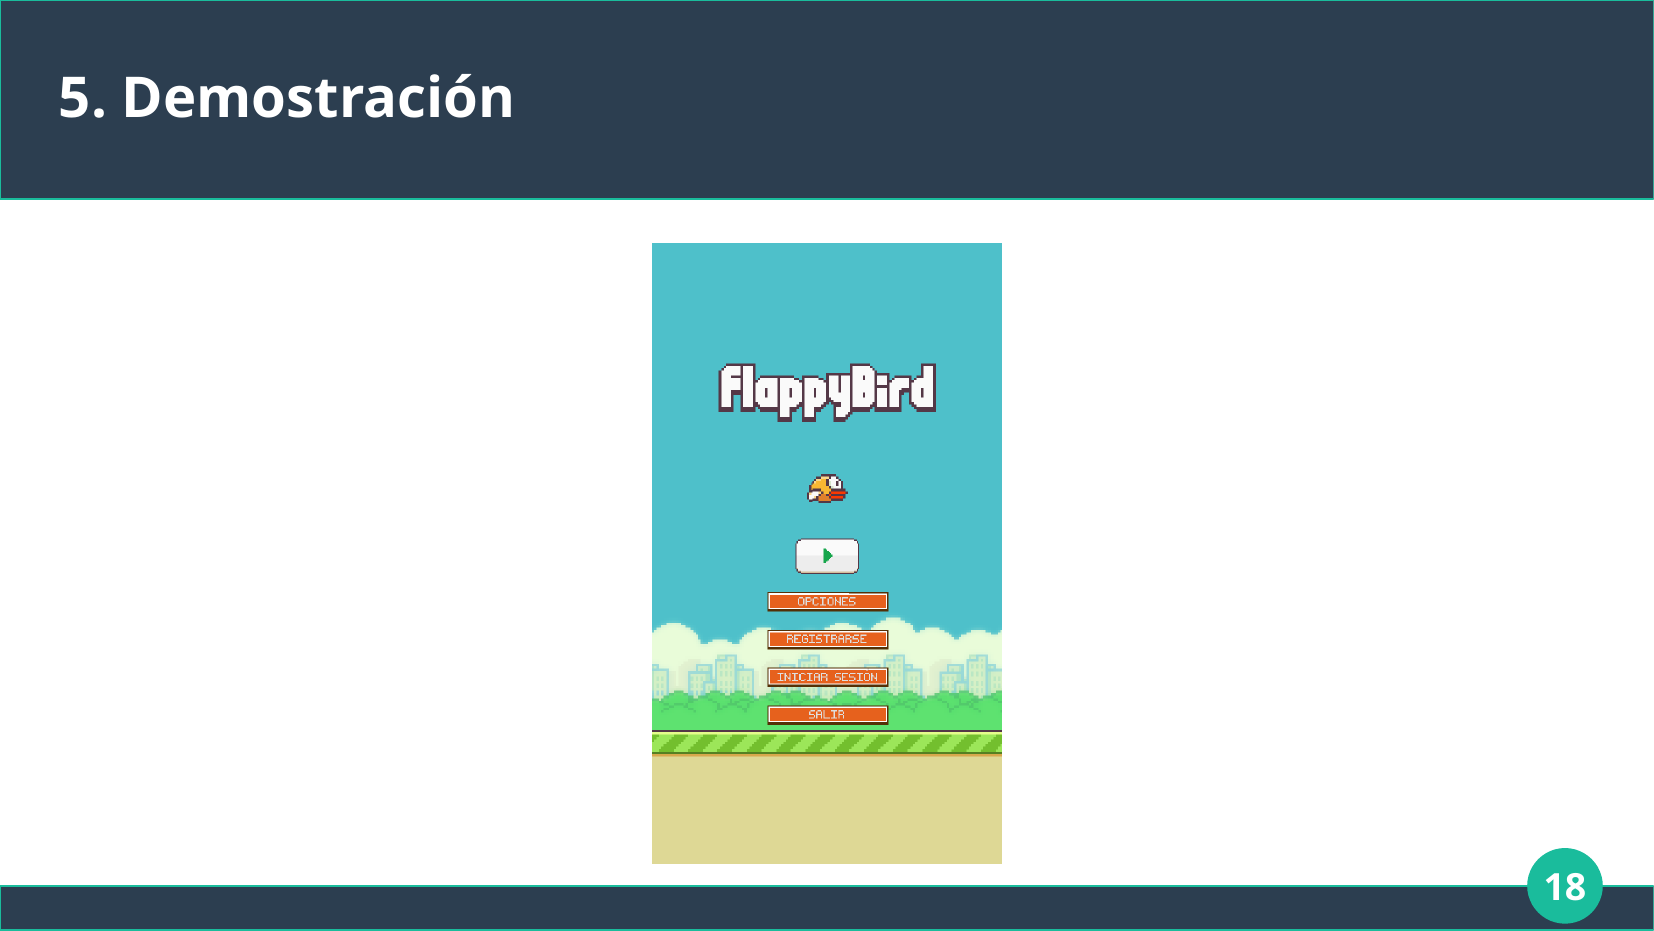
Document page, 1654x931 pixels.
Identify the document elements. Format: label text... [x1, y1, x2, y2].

title 5. Demostración [59, 37, 1595, 155]
picture [652, 243, 1002, 864]
